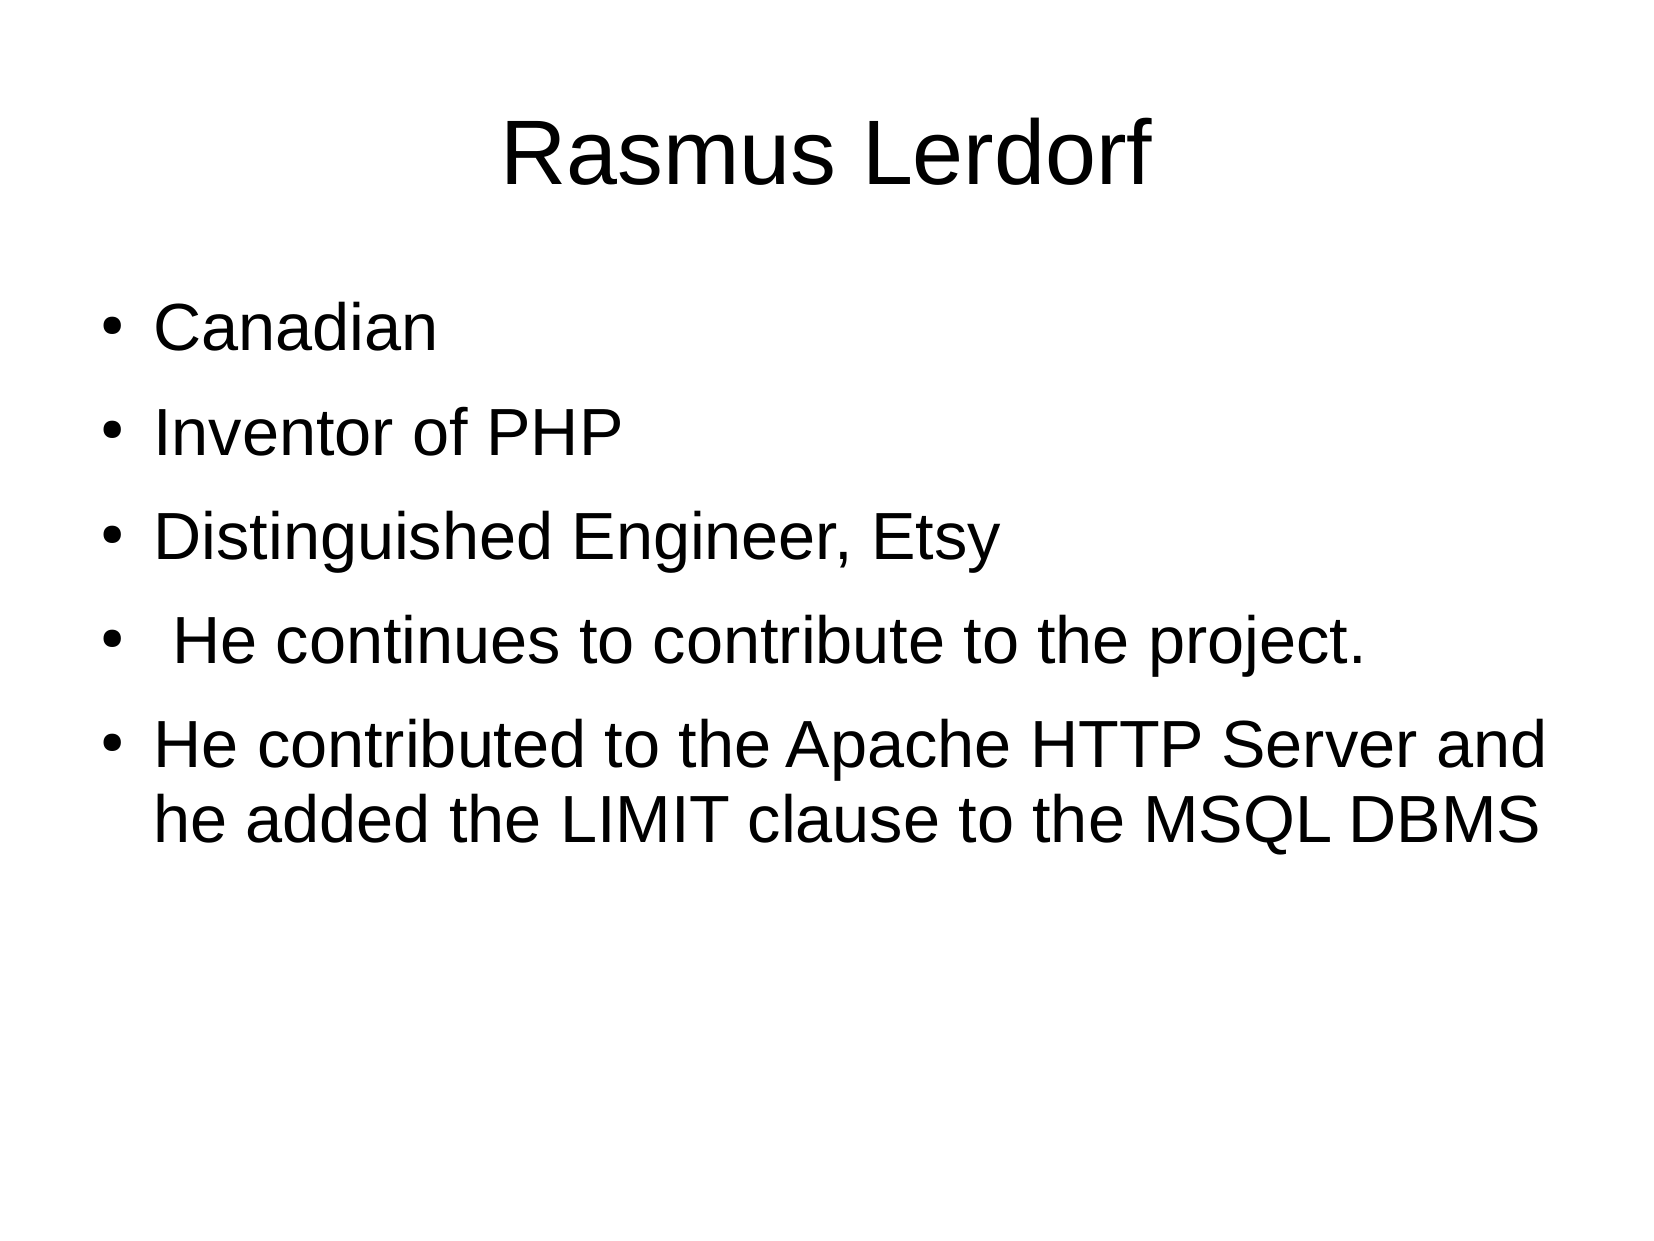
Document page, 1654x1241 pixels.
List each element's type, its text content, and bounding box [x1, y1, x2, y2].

title Rasmus Lerdorf [82, 49, 1571, 257]
list Canadian Inventor of PHP Distinguished Engineer, Etsy He continues to contribute to the project. He contributed to the Apache HTTP Server and he added the LIMIT clause to the MSQL DBMS [82, 290, 1571, 1010]
